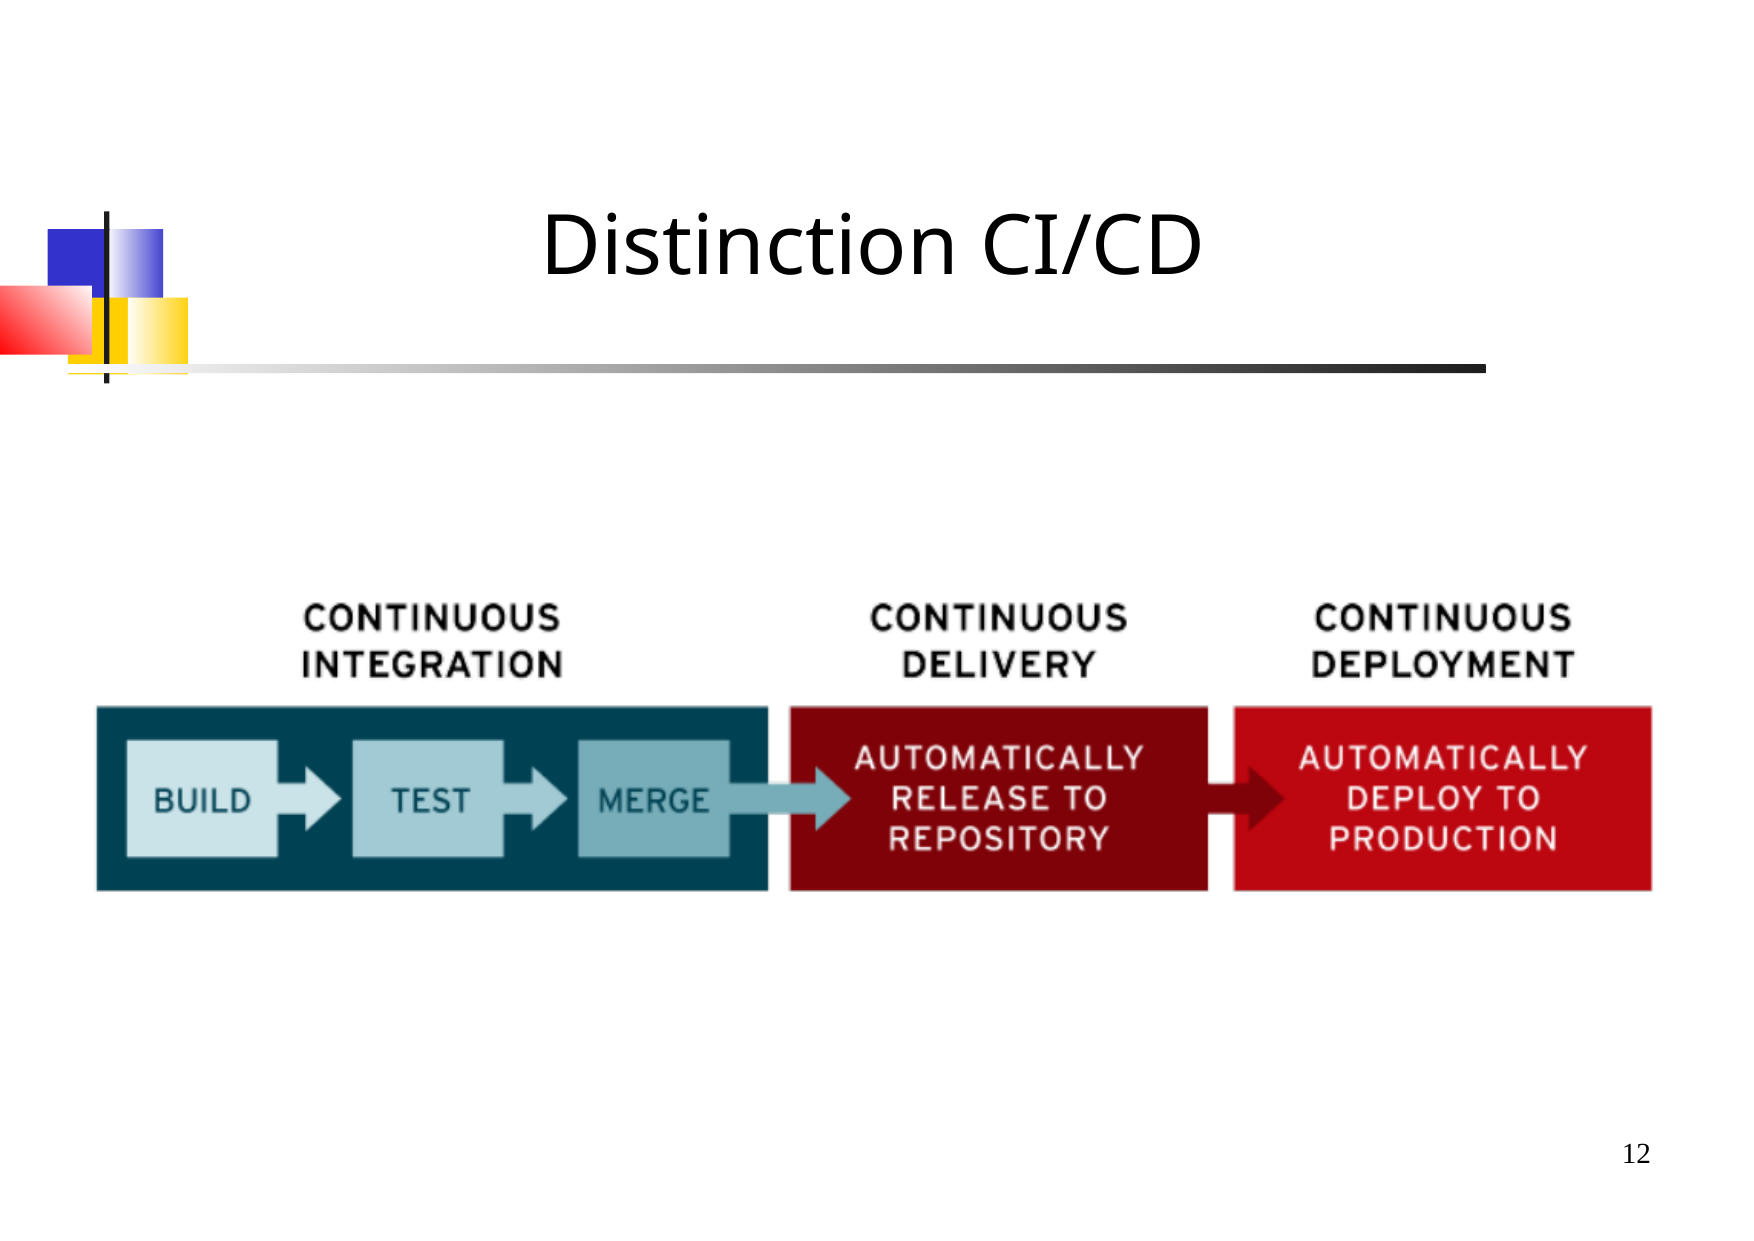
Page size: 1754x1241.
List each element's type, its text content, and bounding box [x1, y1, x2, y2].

picture [5, 578, 1754, 952]
title Distinction CI/CD [179, 139, 1567, 351]
